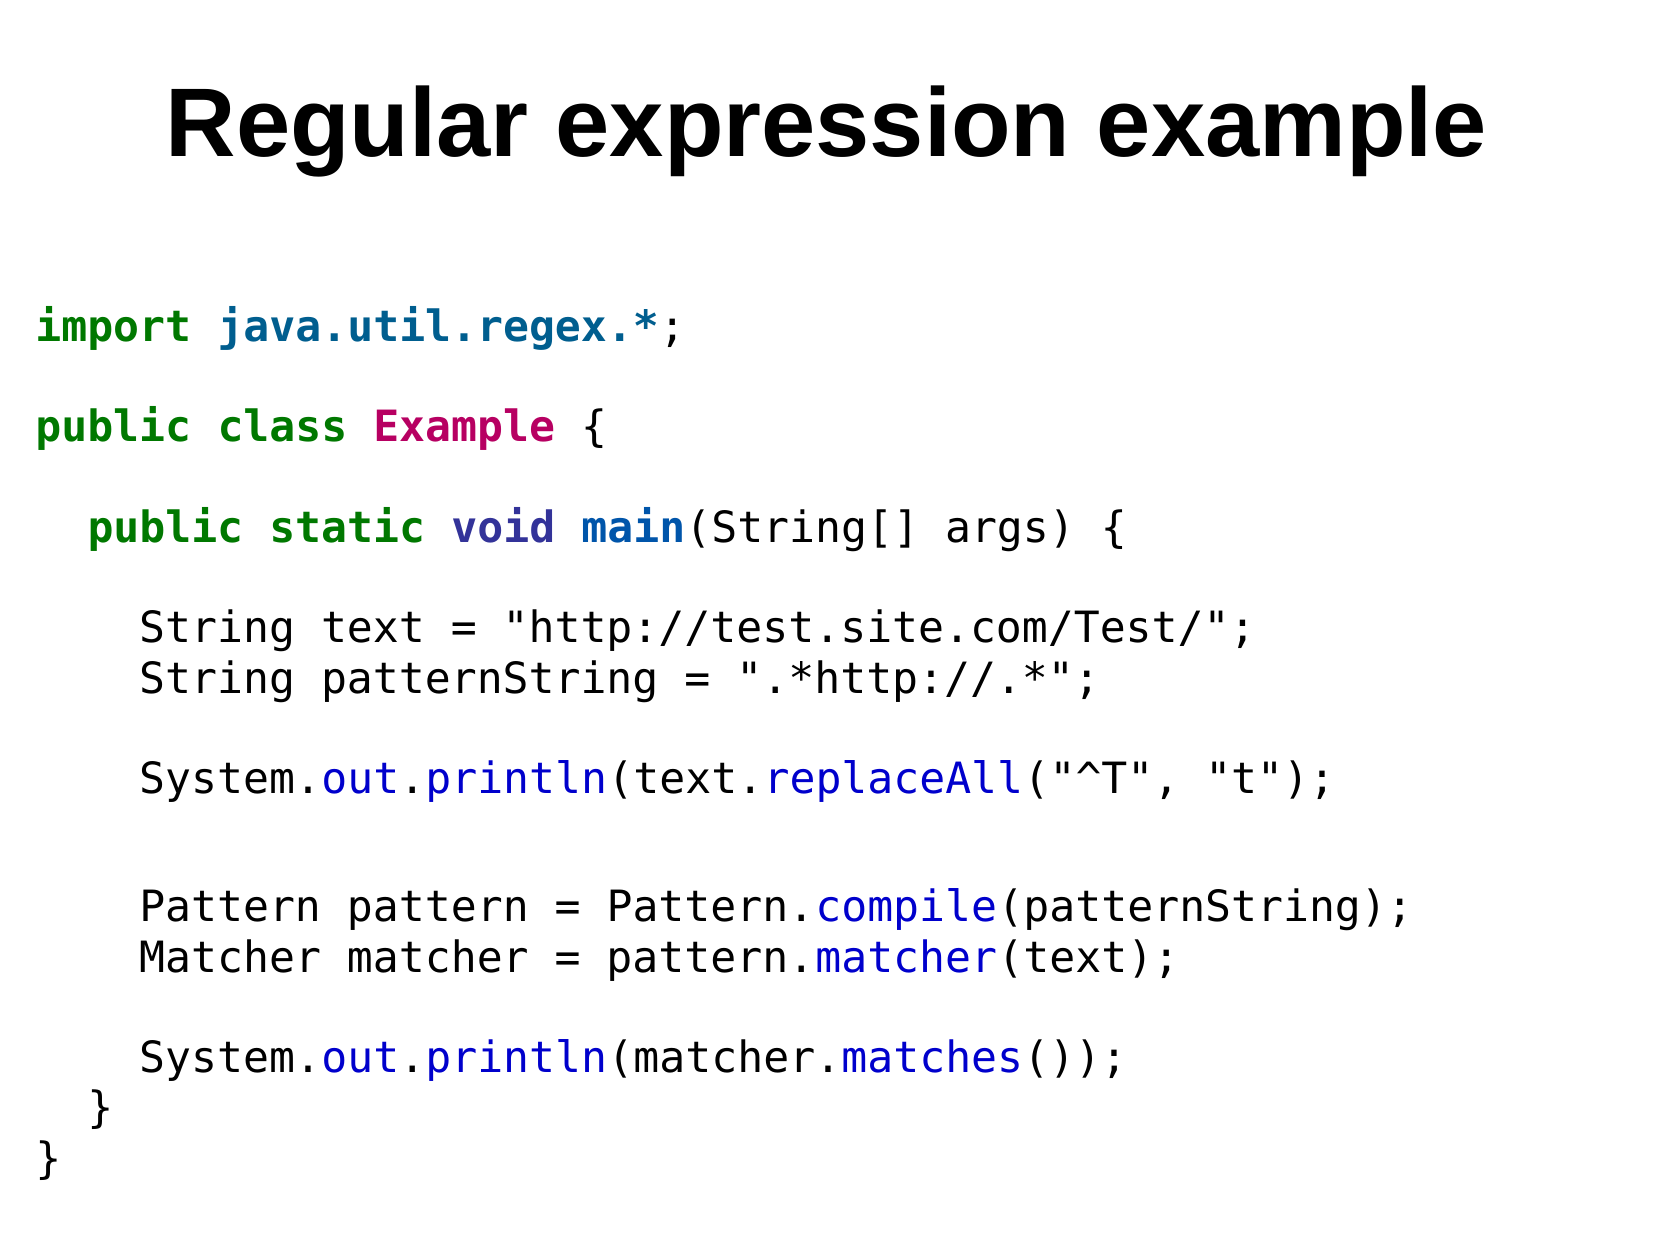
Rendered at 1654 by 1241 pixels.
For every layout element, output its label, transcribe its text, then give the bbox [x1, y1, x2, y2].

title Regular expression example [82, 49, 1571, 196]
list import java.util.regex.*; public class Example { public static void main(String[] args) { String text = "http://test.site.com/Test/"; String patternString = ".*http://.*"; System.out.println(text.replaceAll("^T", "t"); Pattern pattern = Pattern.compile(patternString); Matcher matcher = pattern.matcher(text); System.out.println(matcher.matches()); } } [35, 200, 1607, 1193]
